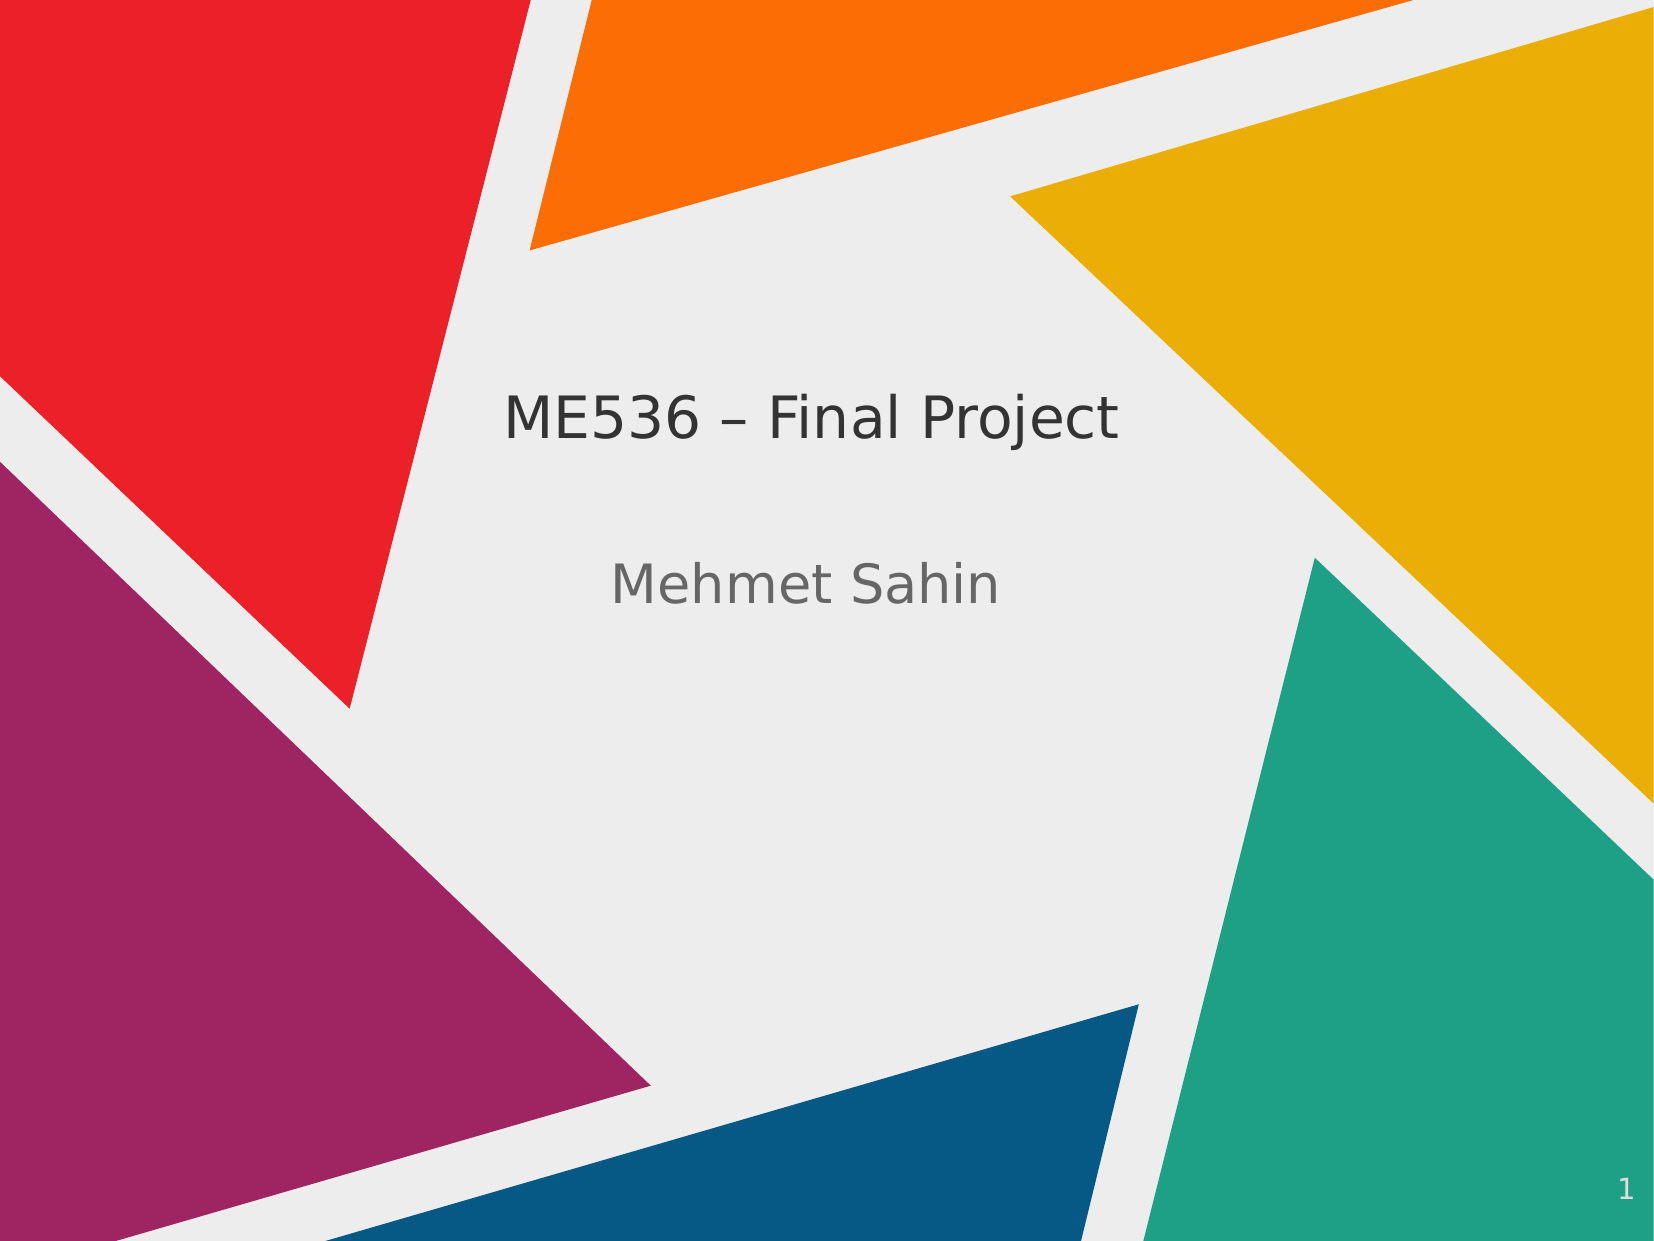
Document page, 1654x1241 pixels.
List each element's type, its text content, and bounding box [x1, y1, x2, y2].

title ME536 – Final Project [453, 315, 1171, 523]
list Mehmet Sahin [540, 553, 1264, 646]
